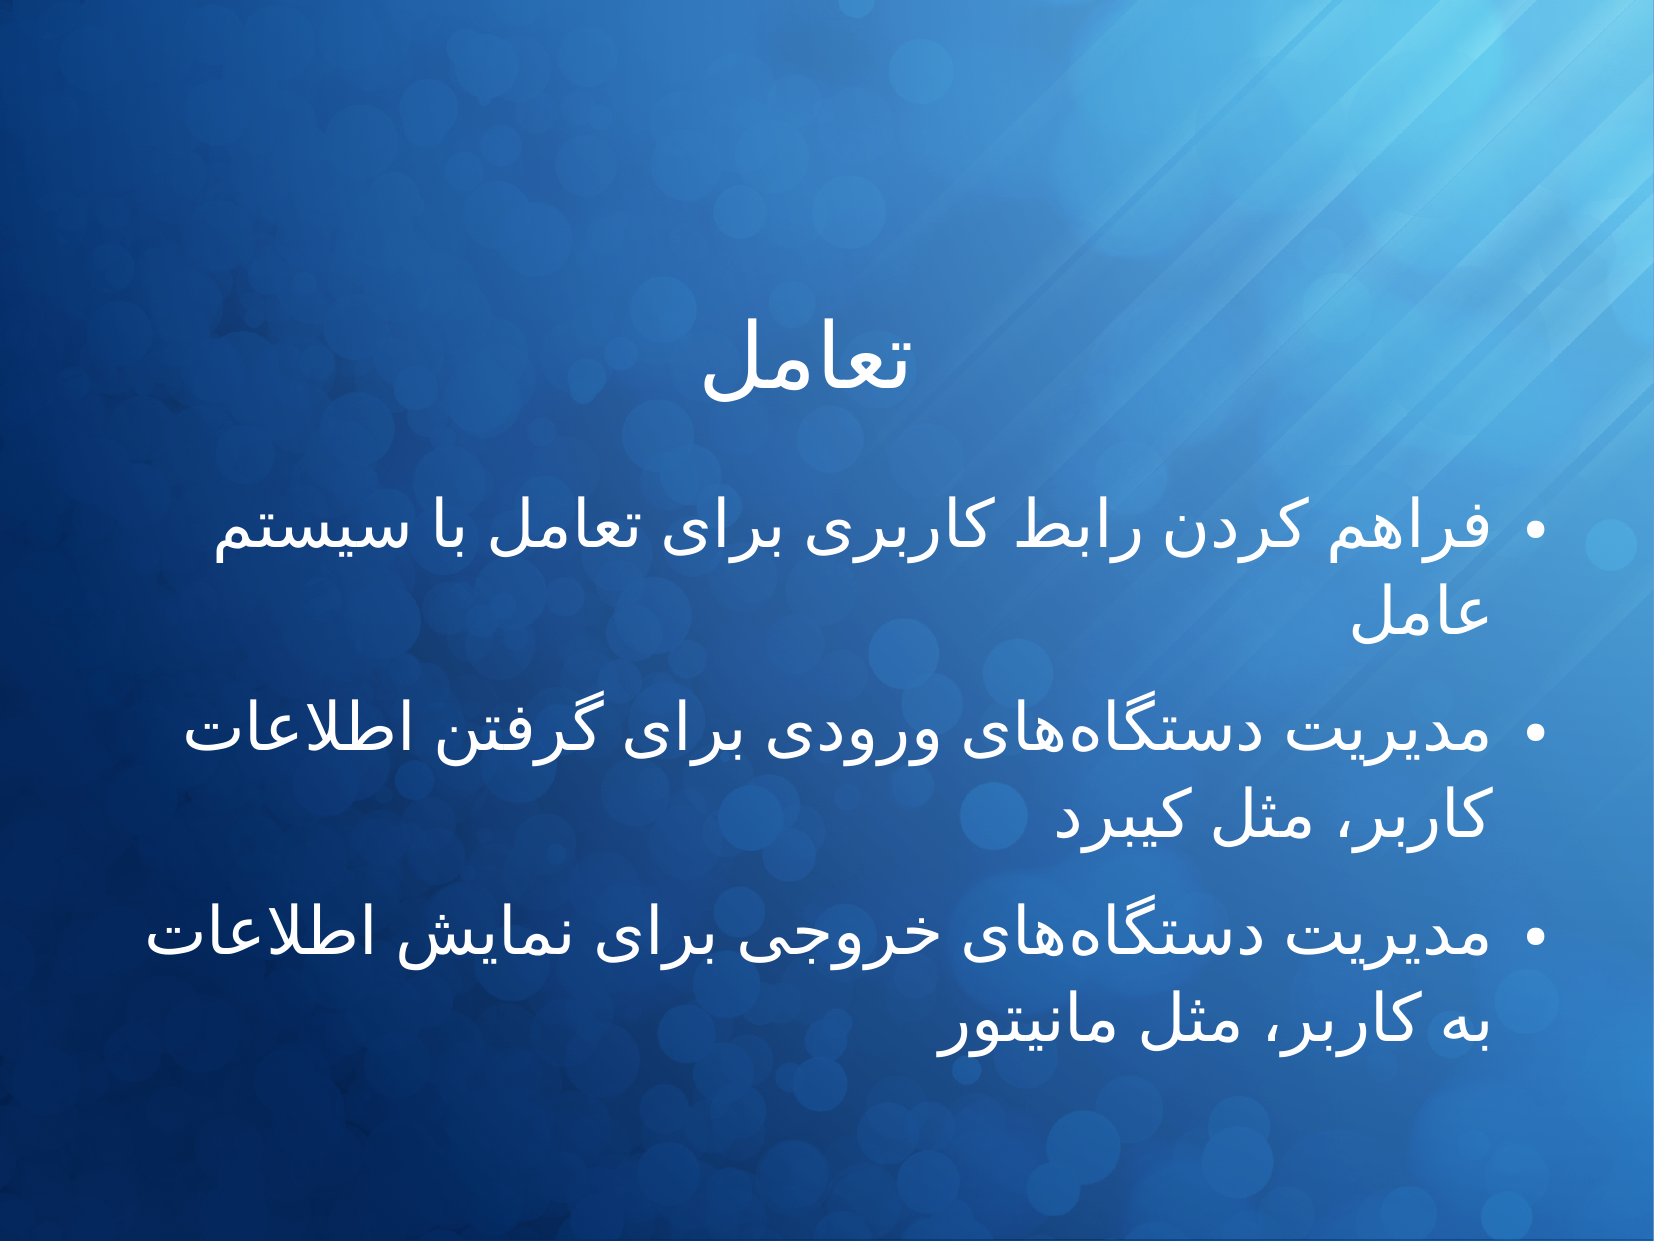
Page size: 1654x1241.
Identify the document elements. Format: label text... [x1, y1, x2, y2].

picture [0, 0, 1654, 1241]
list فراهم کردن رابط کاربری برای تعامل با سیستم عامل مدیریت دستگاه‌های ورودی برای گرفتن اطلاعات کاربر، مثل کیبرد مدیریت دستگاه‌های خروجی برای نمایش اطلاعات به کاربر، مثل مانیتور [112, 487, 1566, 1092]
title تعامل [112, 282, 1501, 451]
